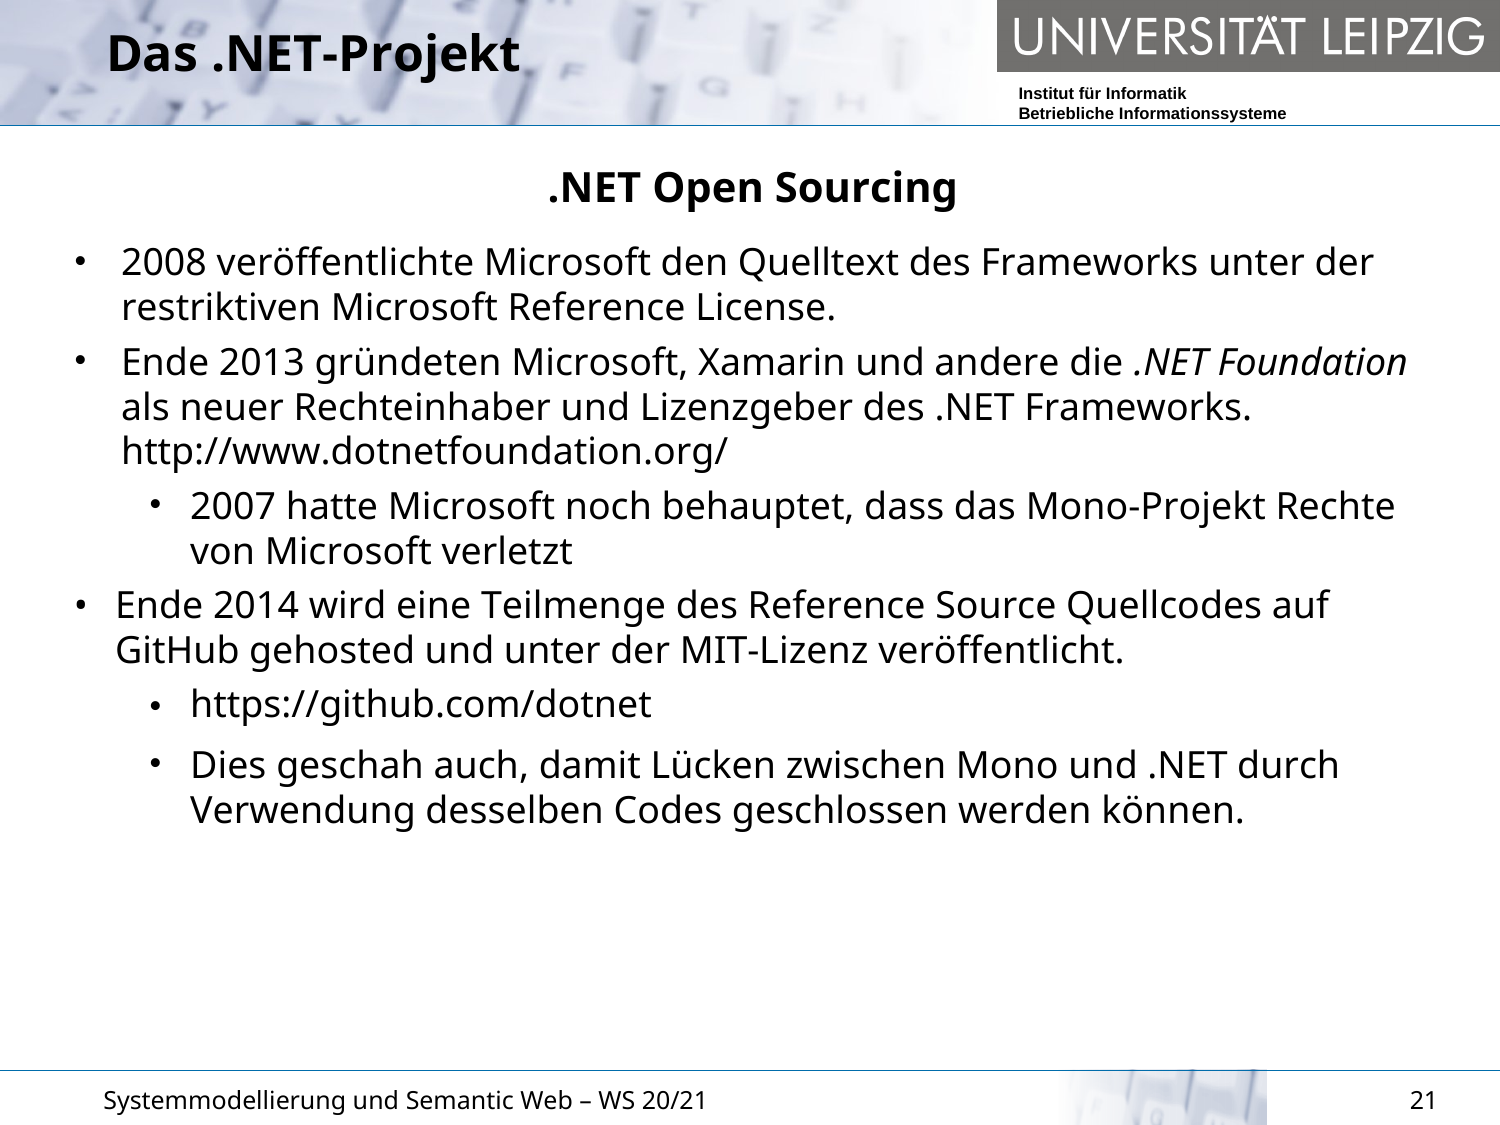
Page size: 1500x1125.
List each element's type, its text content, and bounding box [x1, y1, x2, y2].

text_box .NET Open Sourcing 2008 veröffentlichte Microsoft den Quelltext des Frameworks unter der restriktiven Microsoft Reference License. Ende 2013 gründeten Microsoft, Xamarin und andere die .NET Foundation als neuer Rechteinhaber und Lizenzgeber des .NET Frameworks. http://www.dotnetfoundation.org/ 2007 hatte Microsoft noch behauptet, dass das Mono-Projekt Rechte von Microsoft verletzt Ende 2014 wird eine Teilmenge des Reference Source Quellcodes auf GitHub gehosted und unter der MIT-Lizenz veröffentlicht. https://github.com/dotnet Dies geschah auch, damit Lücken zwischen Mono und .NET durch Verwendung desselben Codes geschlossen werden können. [59, 153, 1447, 839]
picture [0, 0, 1500, 125]
picture [1057, 1071, 1267, 1125]
text_box Das .NET-Projekt [91, 13, 537, 90]
